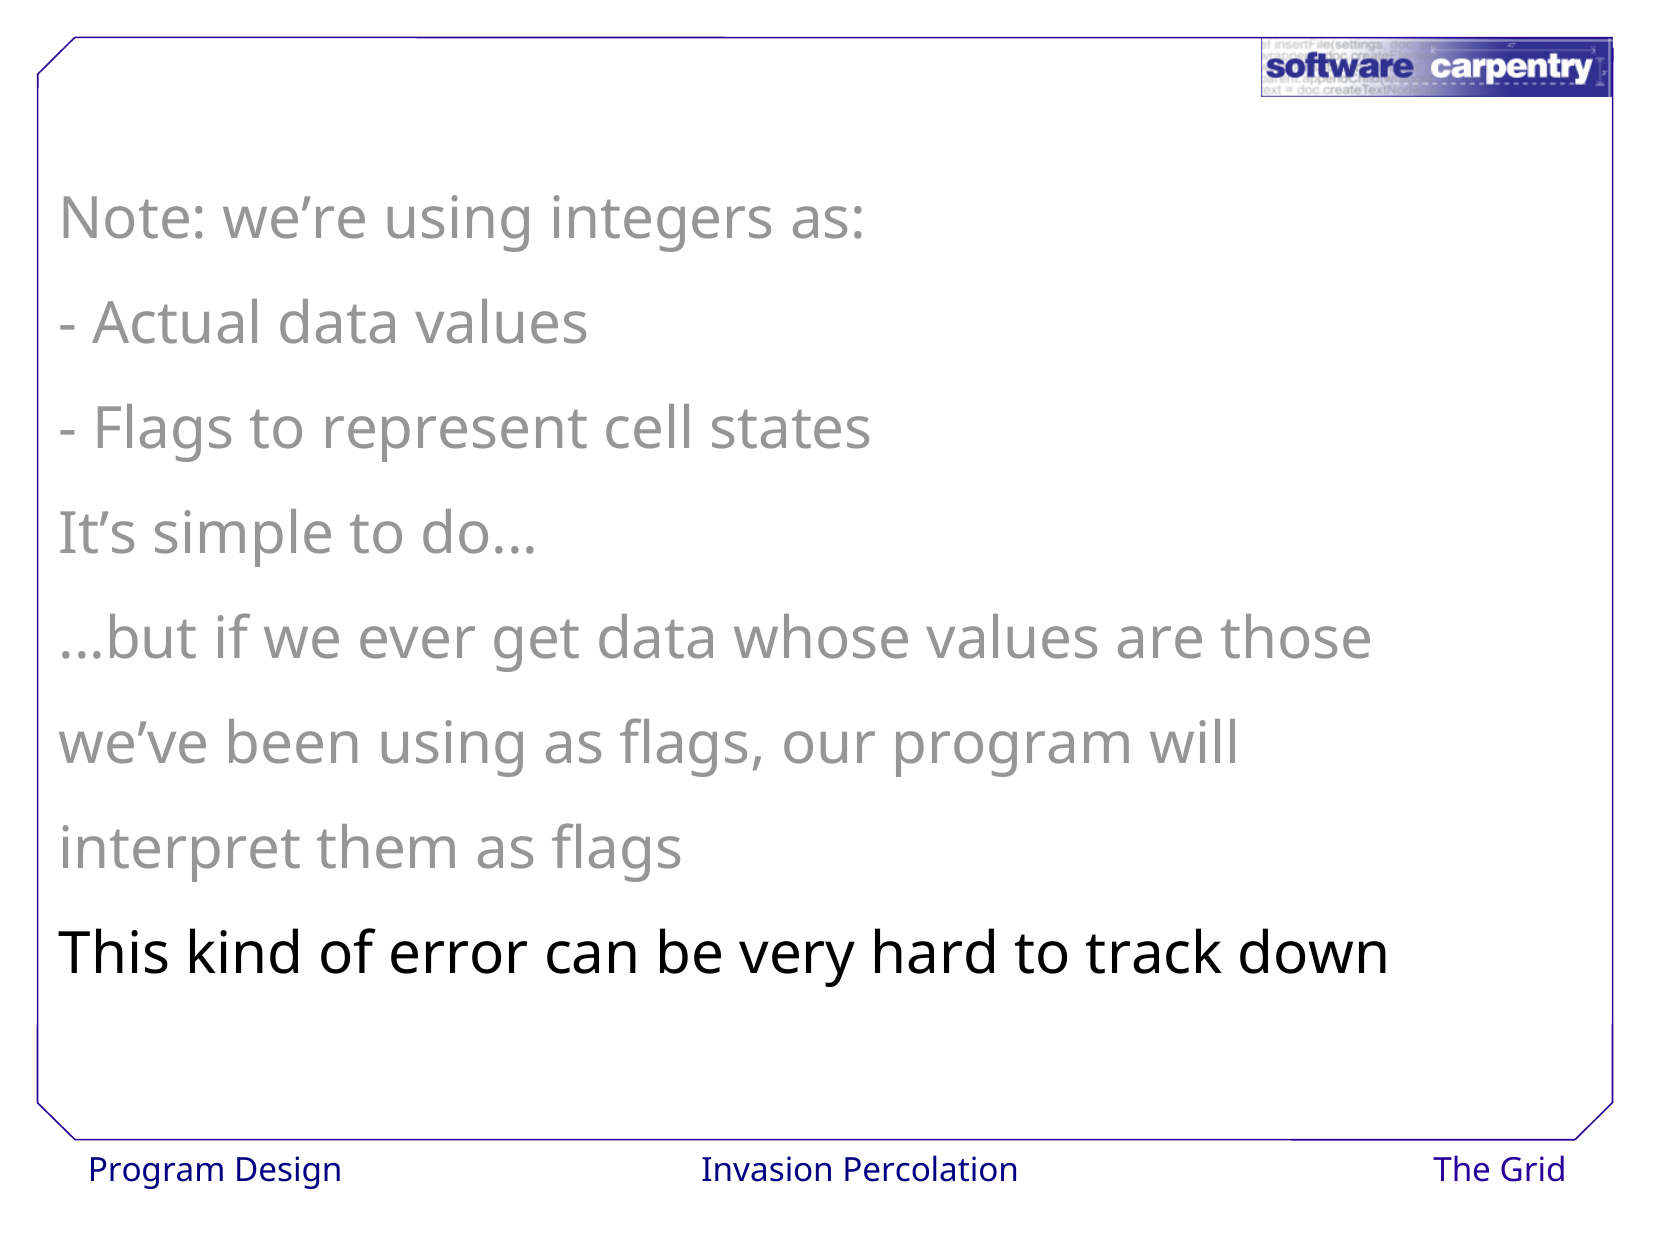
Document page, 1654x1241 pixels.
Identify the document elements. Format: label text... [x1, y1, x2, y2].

picture [1261, 39, 1613, 97]
text_box Note: we’re using integers as: - Actual data values - Flags to represent cell states It’s simple to do... ...but if we ever get data whose values are those we’ve been using as flags, our program will interpret them as flags This kind of error can be very hard to track down [43, 137, 1557, 993]
